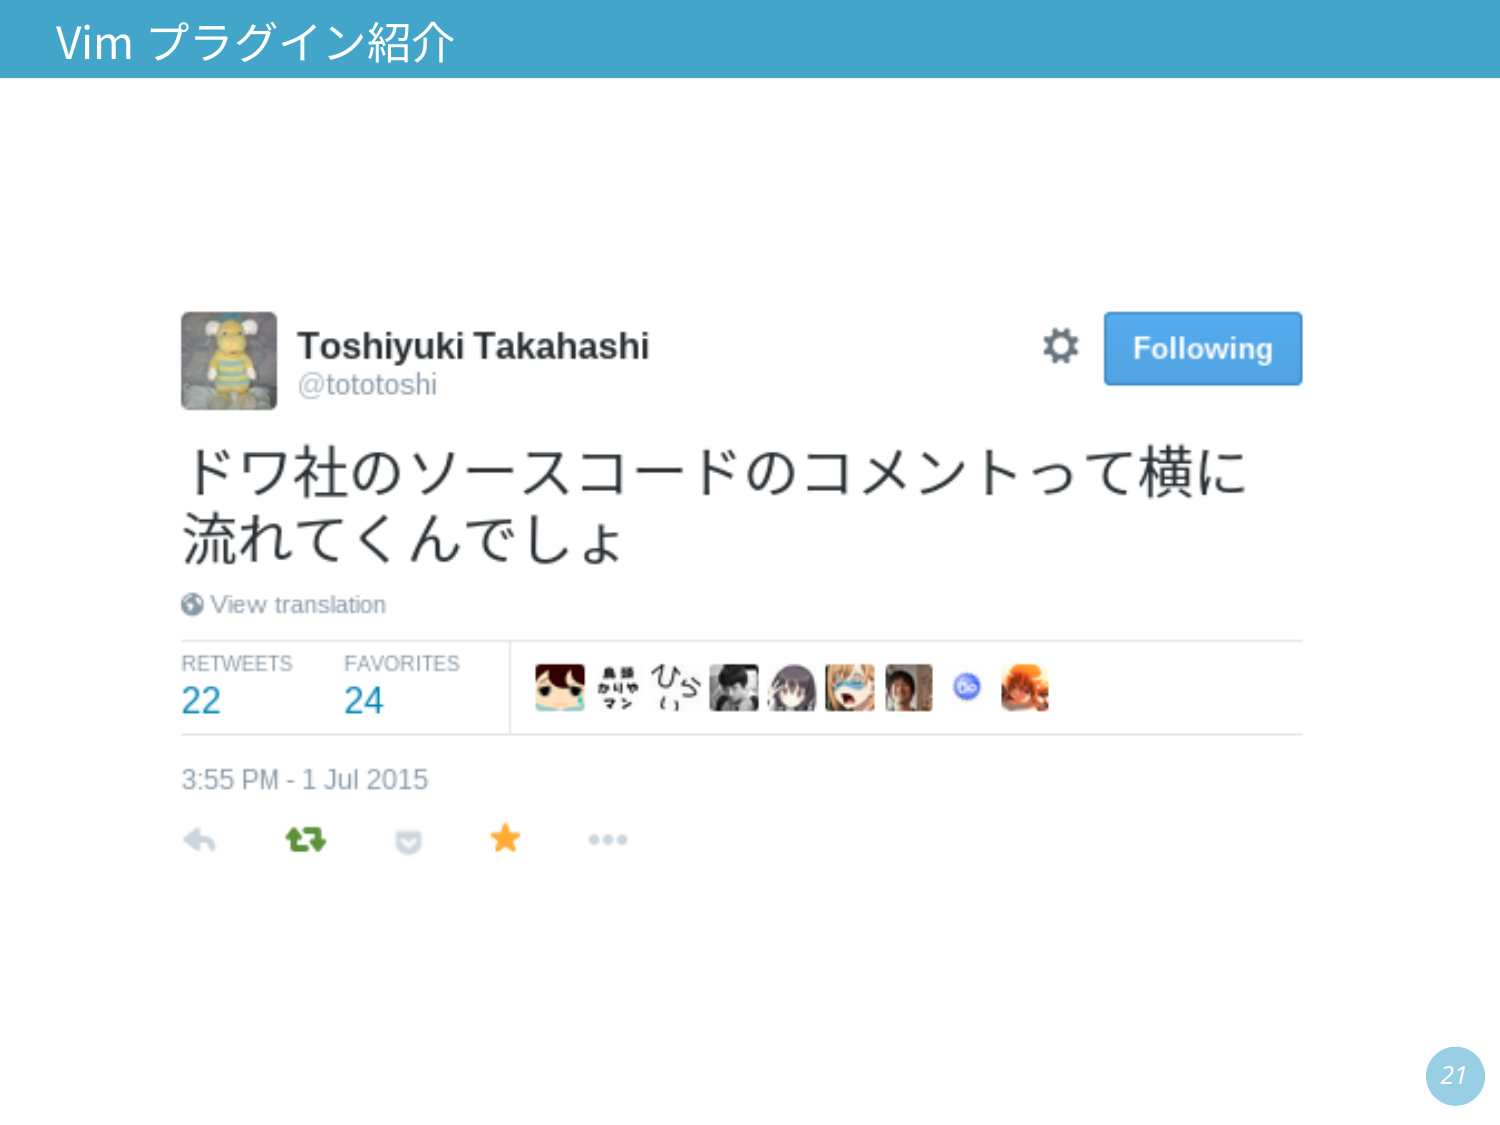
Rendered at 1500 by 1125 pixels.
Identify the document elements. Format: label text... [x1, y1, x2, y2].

picture [106, 259, 1370, 908]
slide_number <number> [1424, 1046, 1484, 1107]
title Vim プラグイン紹介 [41, 7, 1392, 76]
